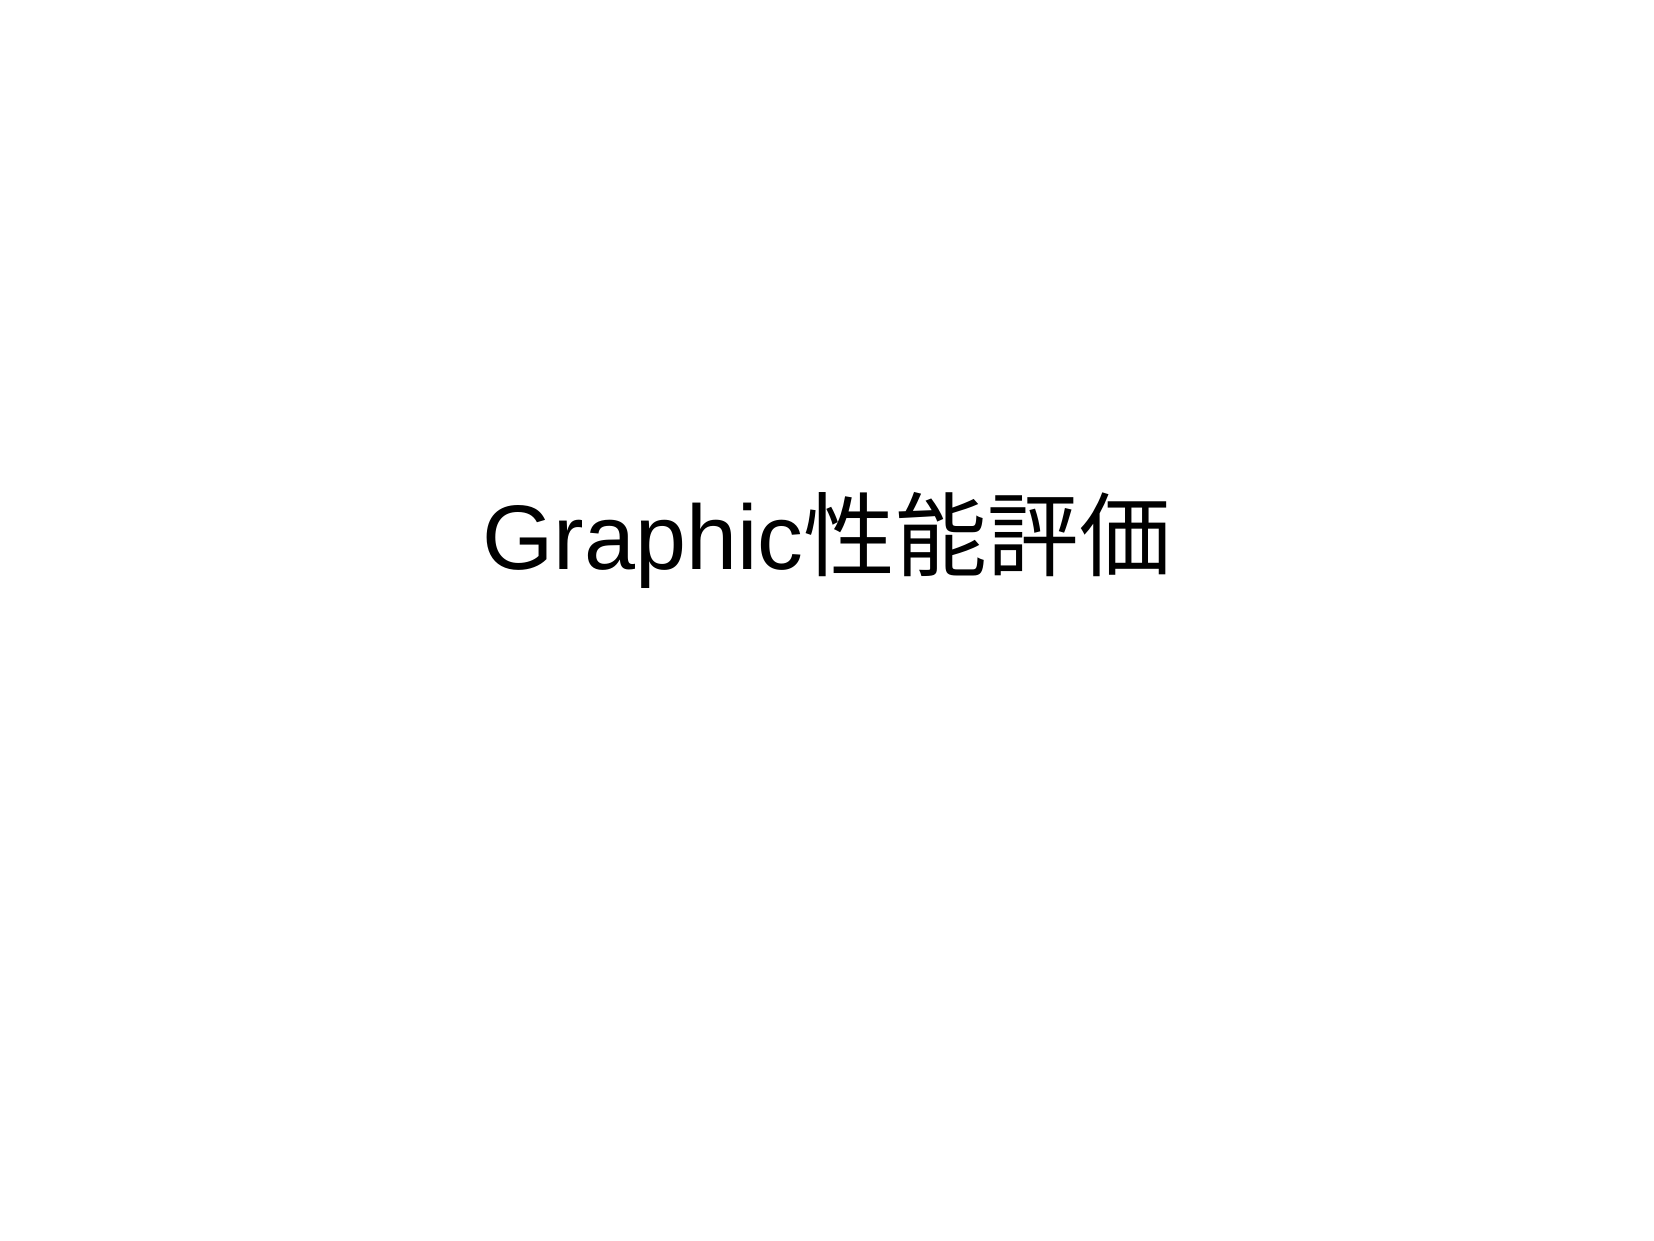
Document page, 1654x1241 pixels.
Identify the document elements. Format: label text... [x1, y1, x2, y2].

subtitle Graphic性能評価 [82, 49, 1571, 1010]
